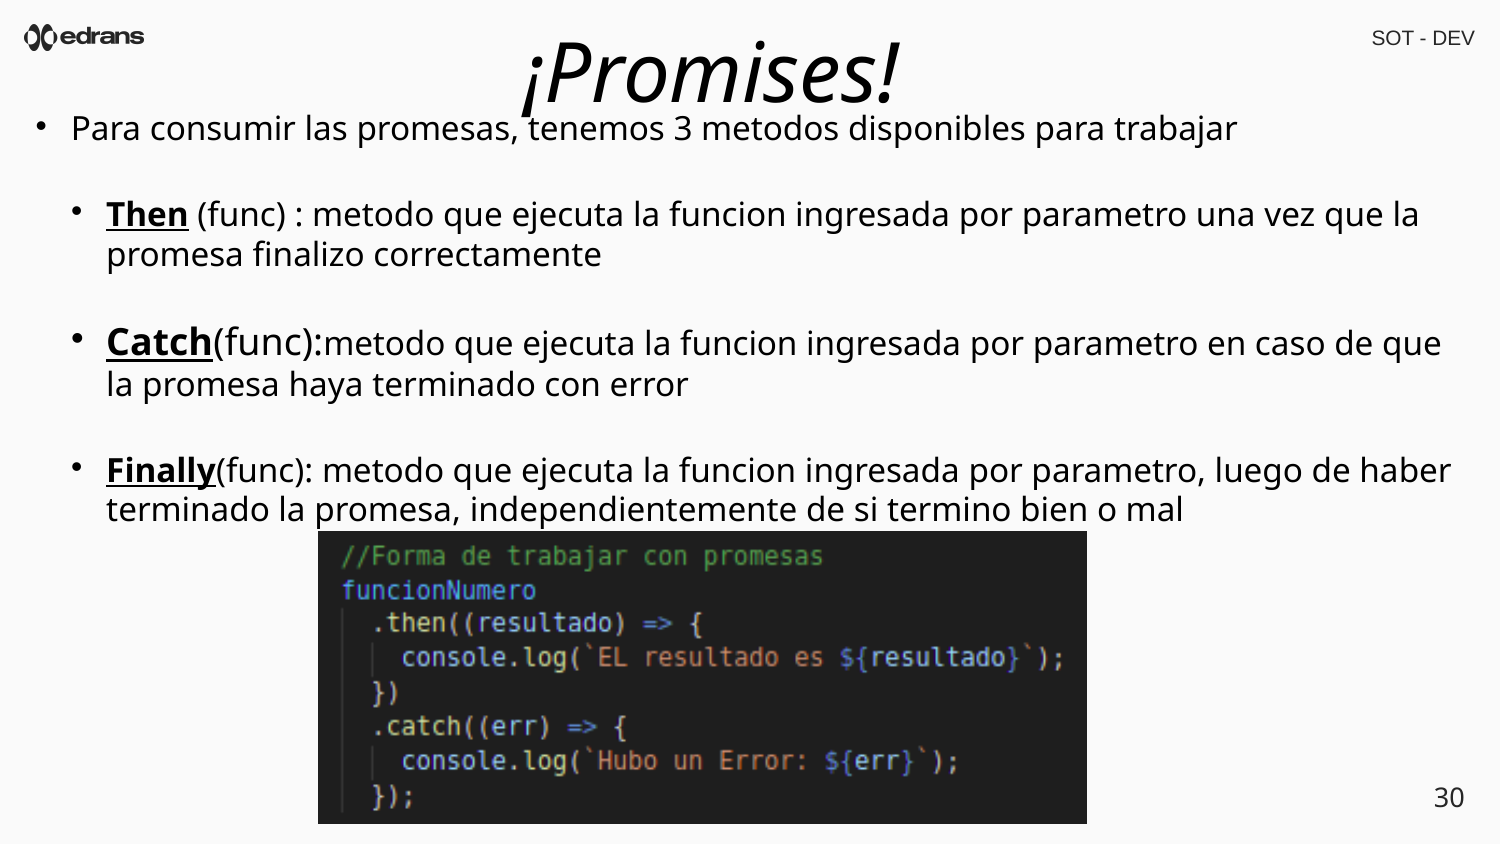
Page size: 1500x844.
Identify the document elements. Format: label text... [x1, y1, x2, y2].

text_box Para consumir las promesas, tenemos 3 metodos disponibles para trabajar Then (func) : metodo que ejecuta la funcion ingresada por parametro una vez que la promesa finalizo correctamente Catch(func):metodo que ejecuta la funcion ingresada por parametro en caso de que la promesa haya terminado con error Finally(func): metodo que ejecuta la funcion ingresada por parametro, luego de haber terminado la promesa, independientemente de si termino bien o mal [35, 107, 1456, 519]
slide_number <número> [1389, 764, 1480, 830]
text_box SOT - DEV [1266, 24, 1475, 51]
picture [318, 531, 1087, 824]
text_box ¡Promises! [507, 11, 982, 107]
picture [24, 24, 144, 51]
